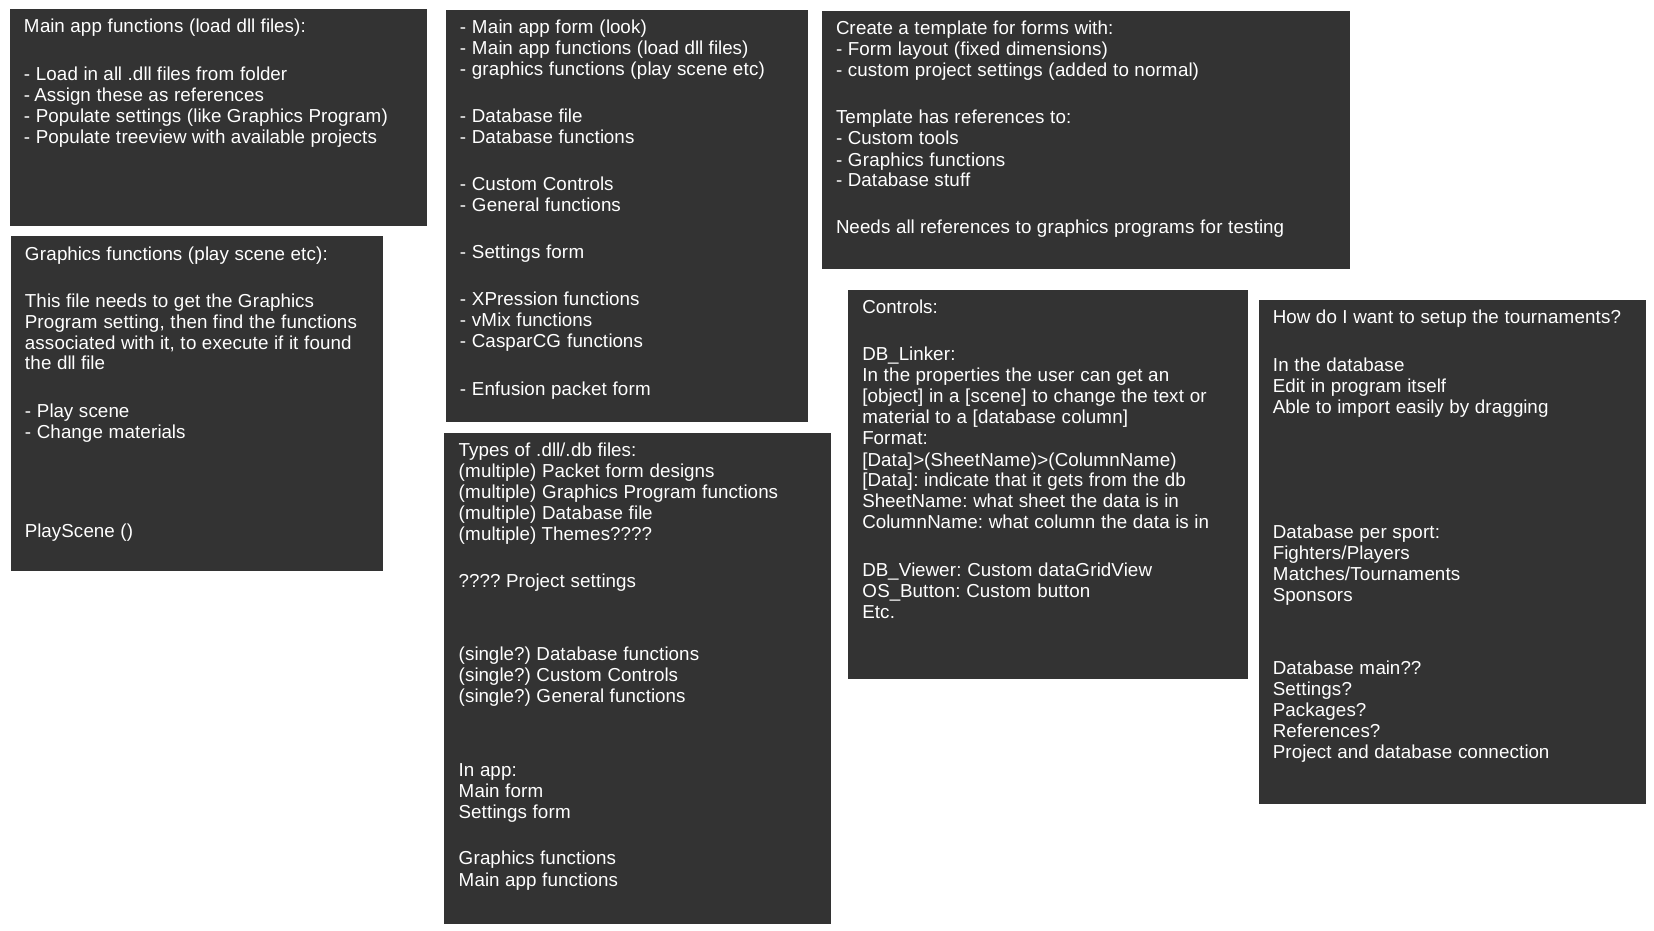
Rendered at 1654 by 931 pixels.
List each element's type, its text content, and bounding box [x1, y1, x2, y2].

text_box - Main app form (look) - Main app functions (load dll files) - graphics functions (play scene etc) - Database file - Database functions - Custom Controls - General functions - Settings form - XPression functions - vMix functions - CasparCG functions - Enfusion packet form [445, 9, 809, 423]
text_box Main app functions (load dll files): - Load in all .dll files from folder - Assign these as references - Populate settings (like Graphics Program) - Populate treeview with available projects [9, 8, 428, 227]
text_box Create a template for forms with: - Form layout (fixed dimensions) - custom project settings (added to normal) Template has references to: - Custom tools - Graphics functions - Database stuff Needs all references to graphics programs for testing [821, 10, 1351, 270]
text_box Graphics functions (play scene etc): This file needs to get the Graphics Program setting, then find the functions associated with it, to execute if it found the dll file - Play scene - Change materials PlayScene () [10, 235, 384, 572]
text_box Types of .dll/.db files: (multiple) Packet form designs (multiple) Graphics Program functions (multiple) Database file (multiple) Themes???? ???? Project settings (single?) Database functions (single?) Custom Controls (single?) General functions In app: Main form Settings form Graphics functions Main app functions [443, 432, 832, 925]
text_box Controls: DB_Linker: In the properties the user can get an [object] in a [scene] to change the text or material to a [database column] Format: [Data]>(SheetName)>(ColumnName) [Data]: indicate that it gets from the db SheetName: what sheet the data is in ColumnName: what column the data is in DB_Viewer: Custom dataGridView OS_Button: Custom button Etc. [847, 289, 1249, 680]
text_box How do I want to setup the tournaments? In the database Edit in program itself Able to import easily by dragging Database per sport: Fighters/Players Matches/Tournaments Sponsors Database main?? Settings? Packages? References? Project and database connection [1258, 299, 1647, 805]
